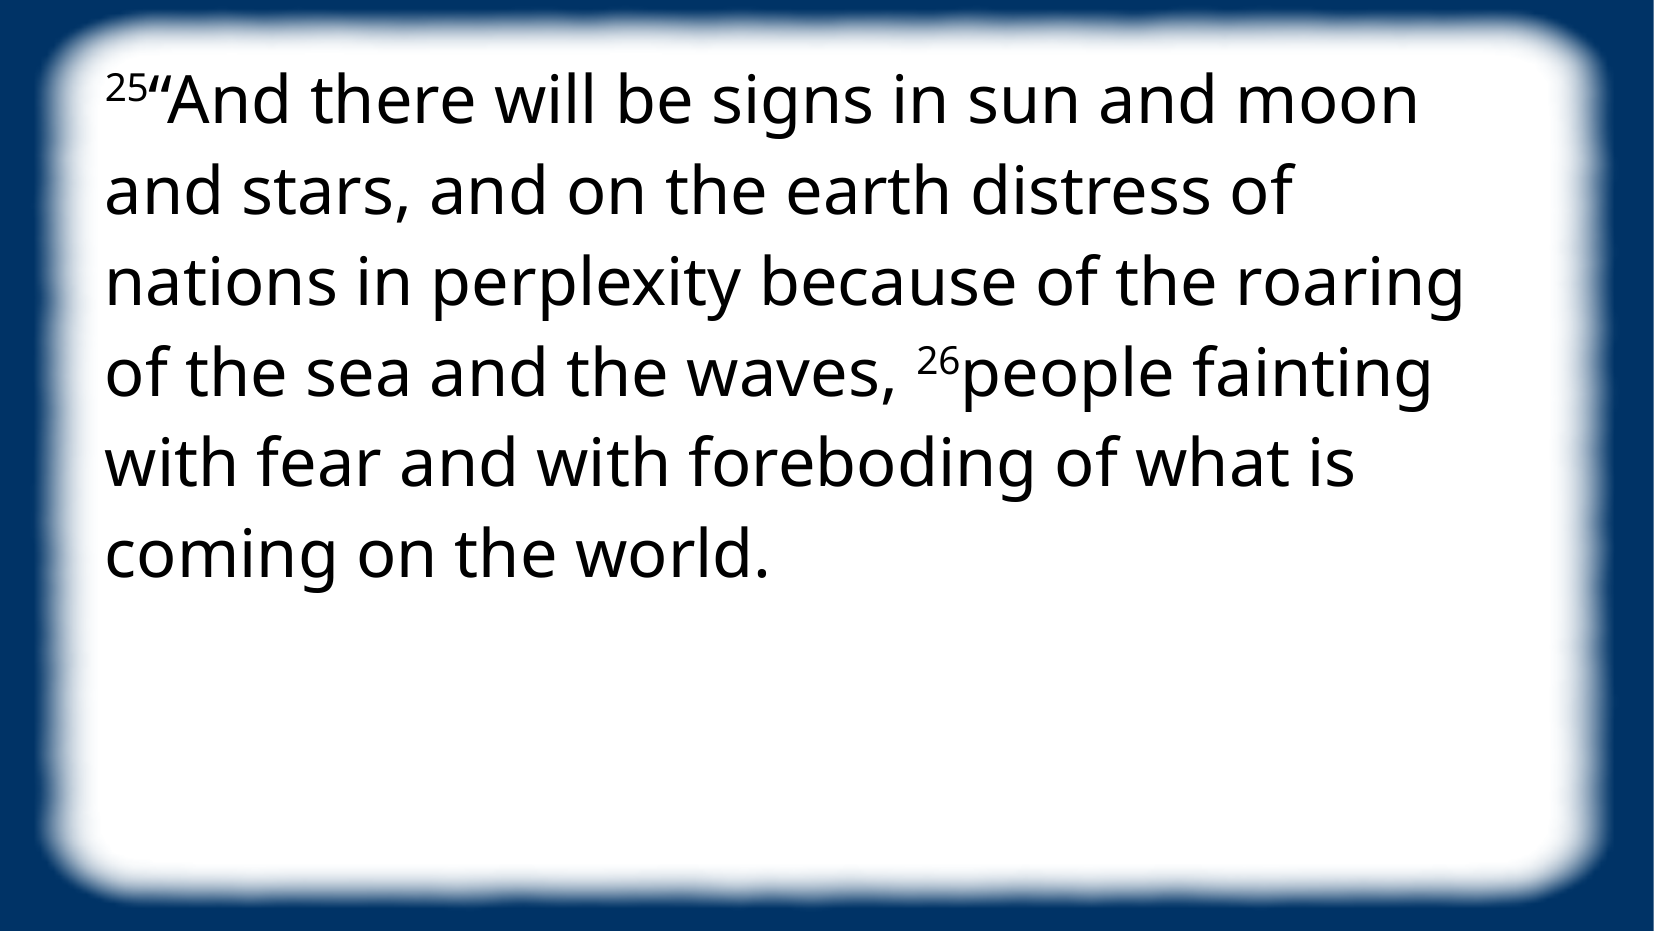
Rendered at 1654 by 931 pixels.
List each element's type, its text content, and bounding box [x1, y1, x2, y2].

picture [0, 0, 1654, 931]
text_box 25“And there will be signs in sun and moon and stars, and on the earth distress of nations in perplexity because of the roaring of the sea and the waves, 26people fainting with fear and with foreboding of what is coming on the world. [90, 45, 1561, 593]
